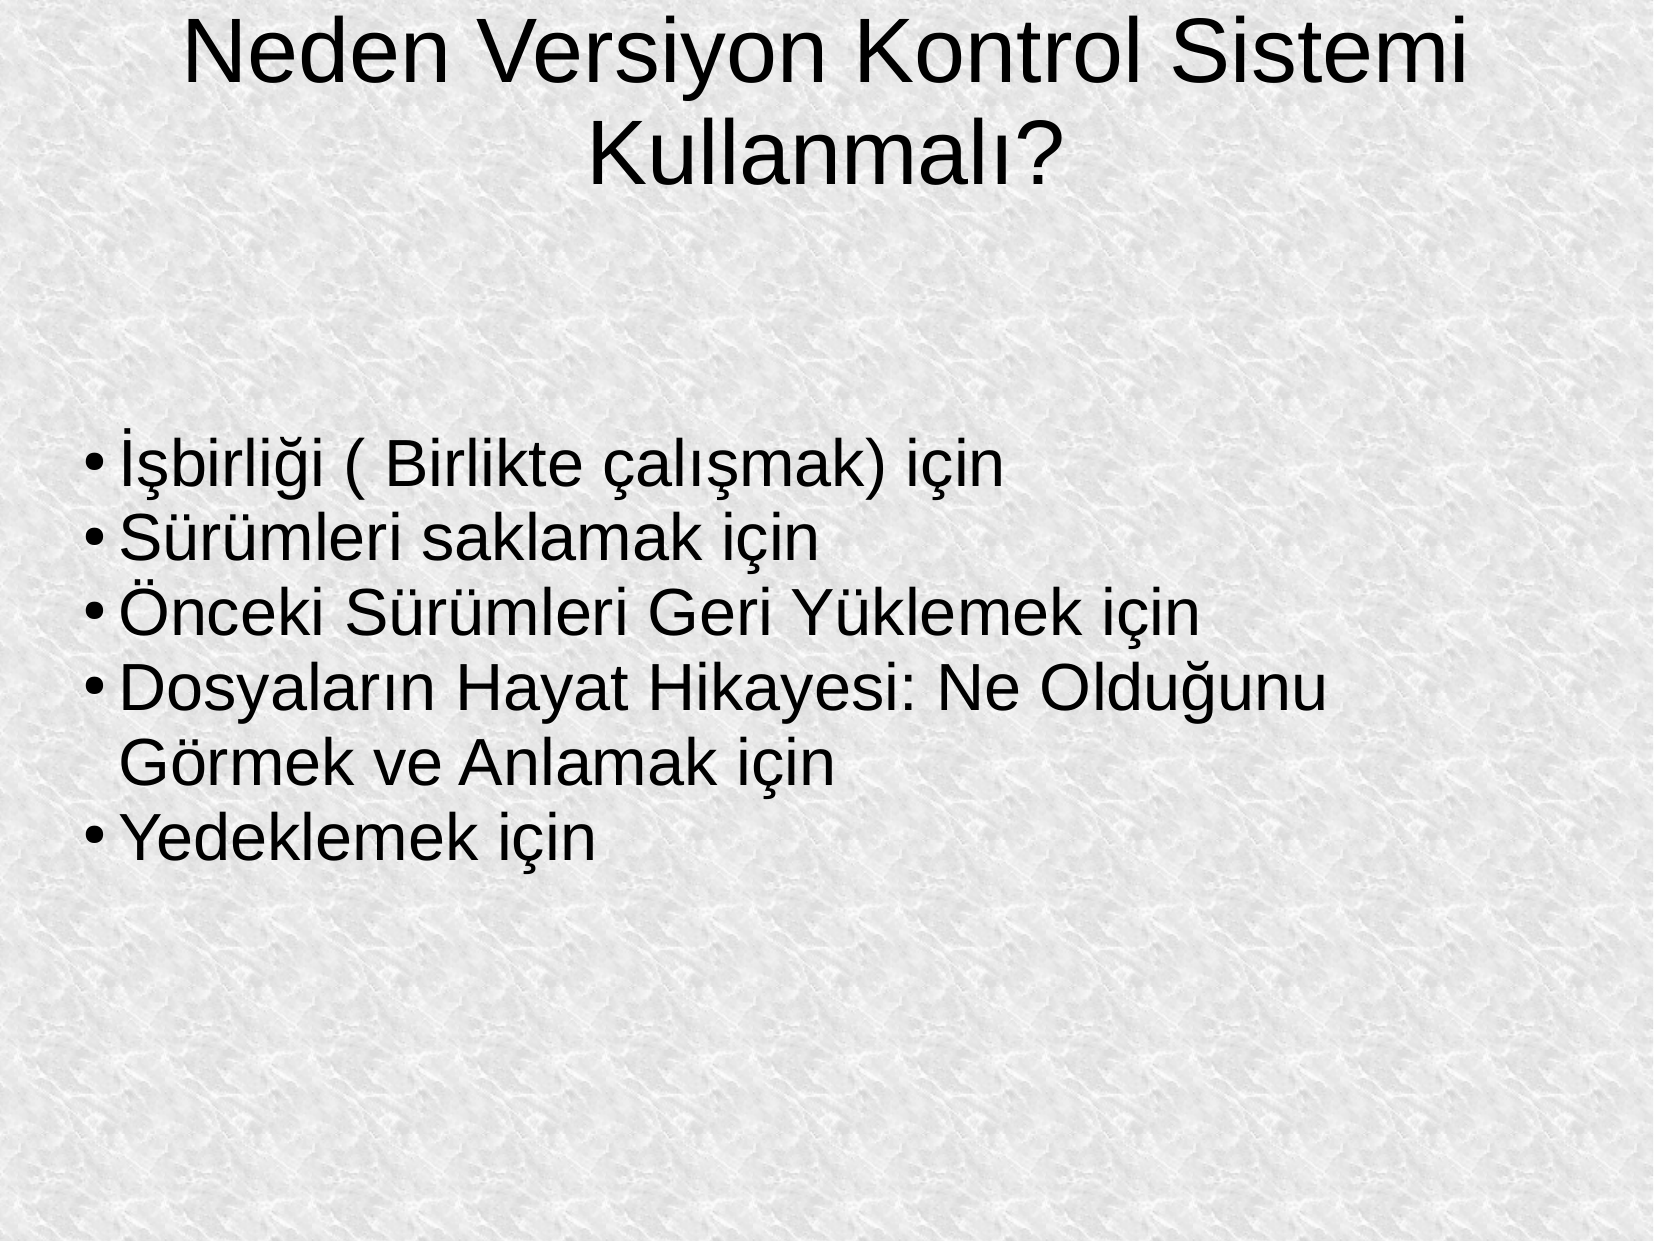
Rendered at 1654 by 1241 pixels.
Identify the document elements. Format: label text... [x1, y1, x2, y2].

title Neden Versiyon Kontrol Sistemi Kullanmalı? [82, 0, 1571, 290]
subtitle İşbirliği ( Birlikte çalışmak) için Sürümleri saklamak için Önceki Sürümleri Geri Yüklemek için Dosyaların Hayat Hikayesi: Ne Olduğunu Görmek ve Anlamak için Yedeklemek için [82, 290, 1571, 1010]
picture [0, 0, 1654, 1241]
